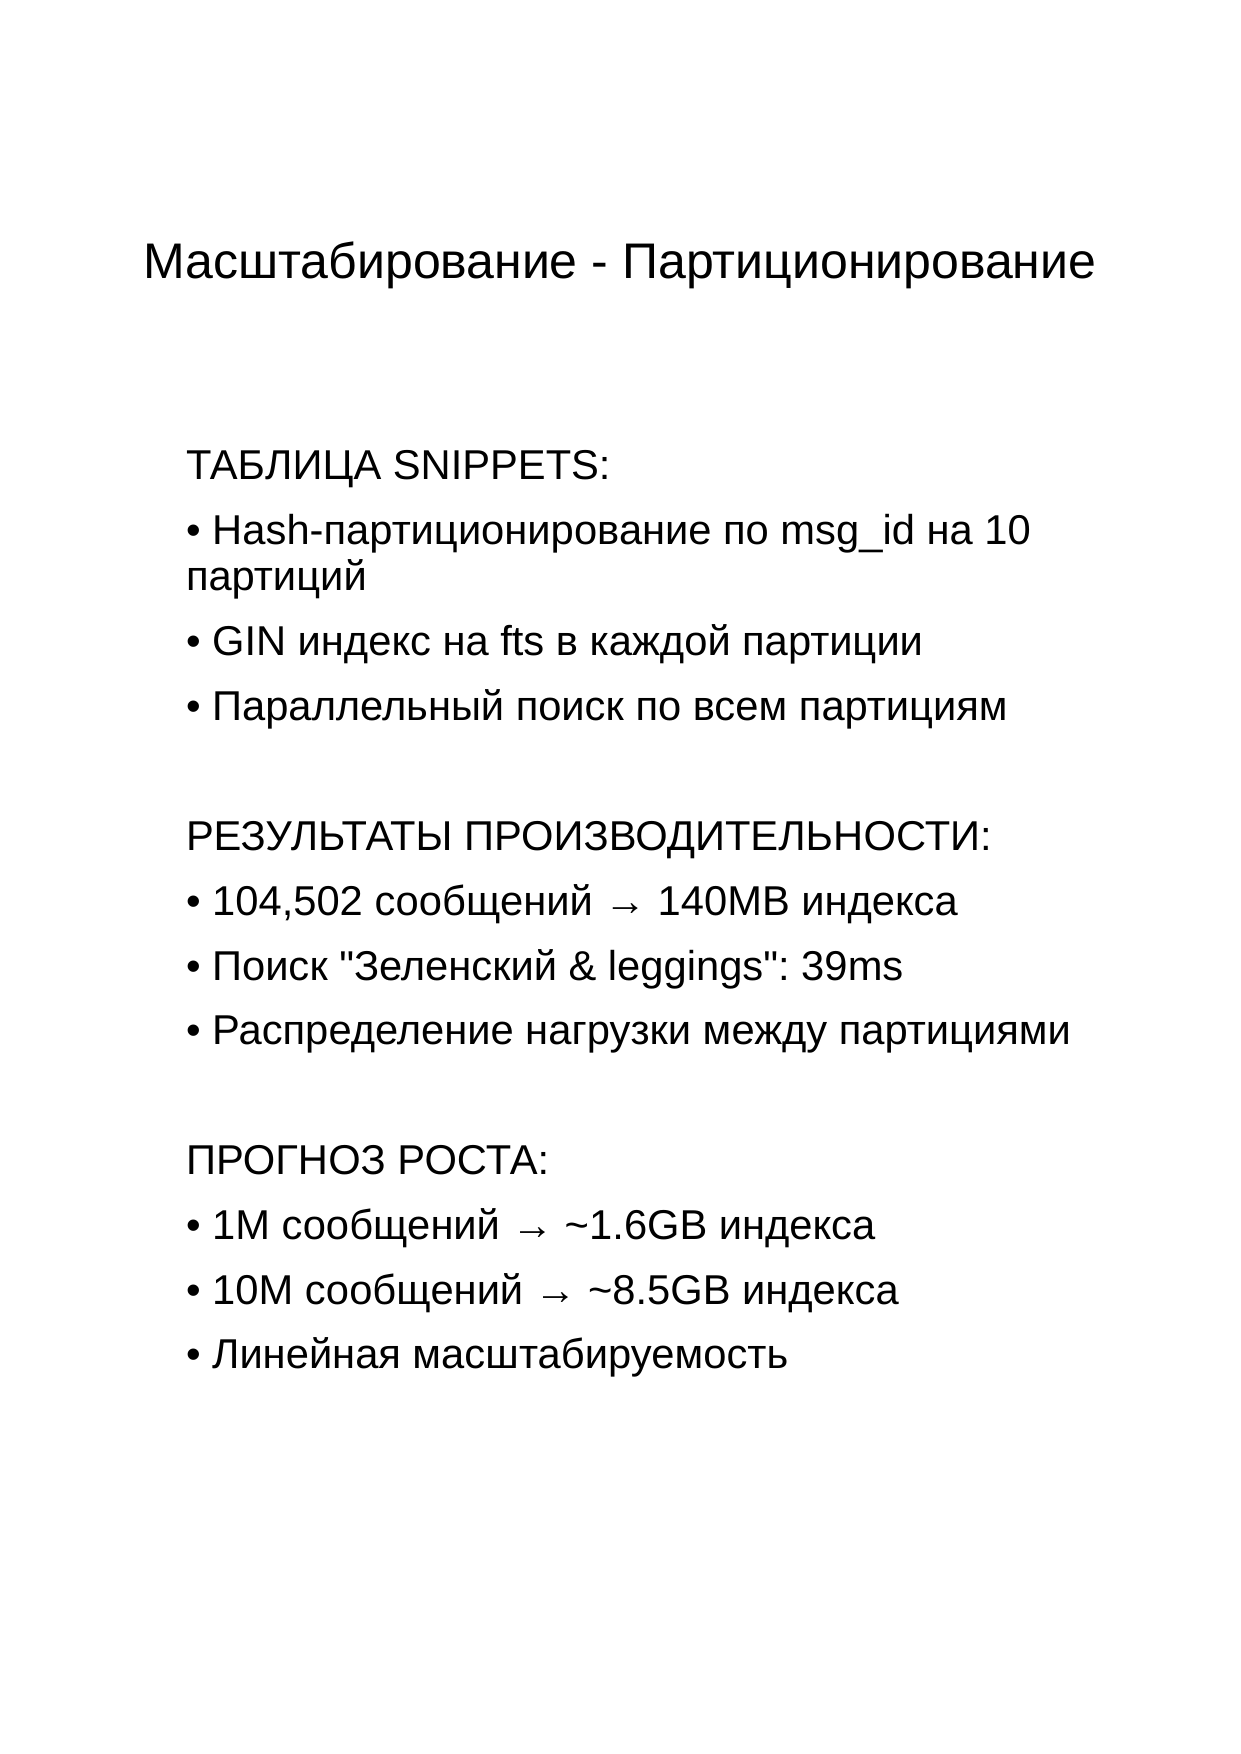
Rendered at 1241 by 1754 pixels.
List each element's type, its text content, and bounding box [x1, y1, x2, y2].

title Масштабирование - Партиционирование [115, 124, 1125, 398]
list ТАБЛИЦА SNIPPETS: • Hash-партиционирование по msg_id на 10 партиций • GIN индекс на fts в каждой партиции • Параллельный поиск по всем партициям РЕЗУЛЬТАТЫ ПРОИЗВОДИТЕЛЬНОСТИ: • 104,502 сообщений → 140MB индекса • Поиск "Зеленский & leggings": 39ms • Распределение нагрузки между партициями ПРОГНОЗ РОСТА: • 1M сообщений → ~1.6GB индекса • 10M сообщений → ~8.5GB индекса • Линейная масштабируемость [115, 441, 1125, 1522]
